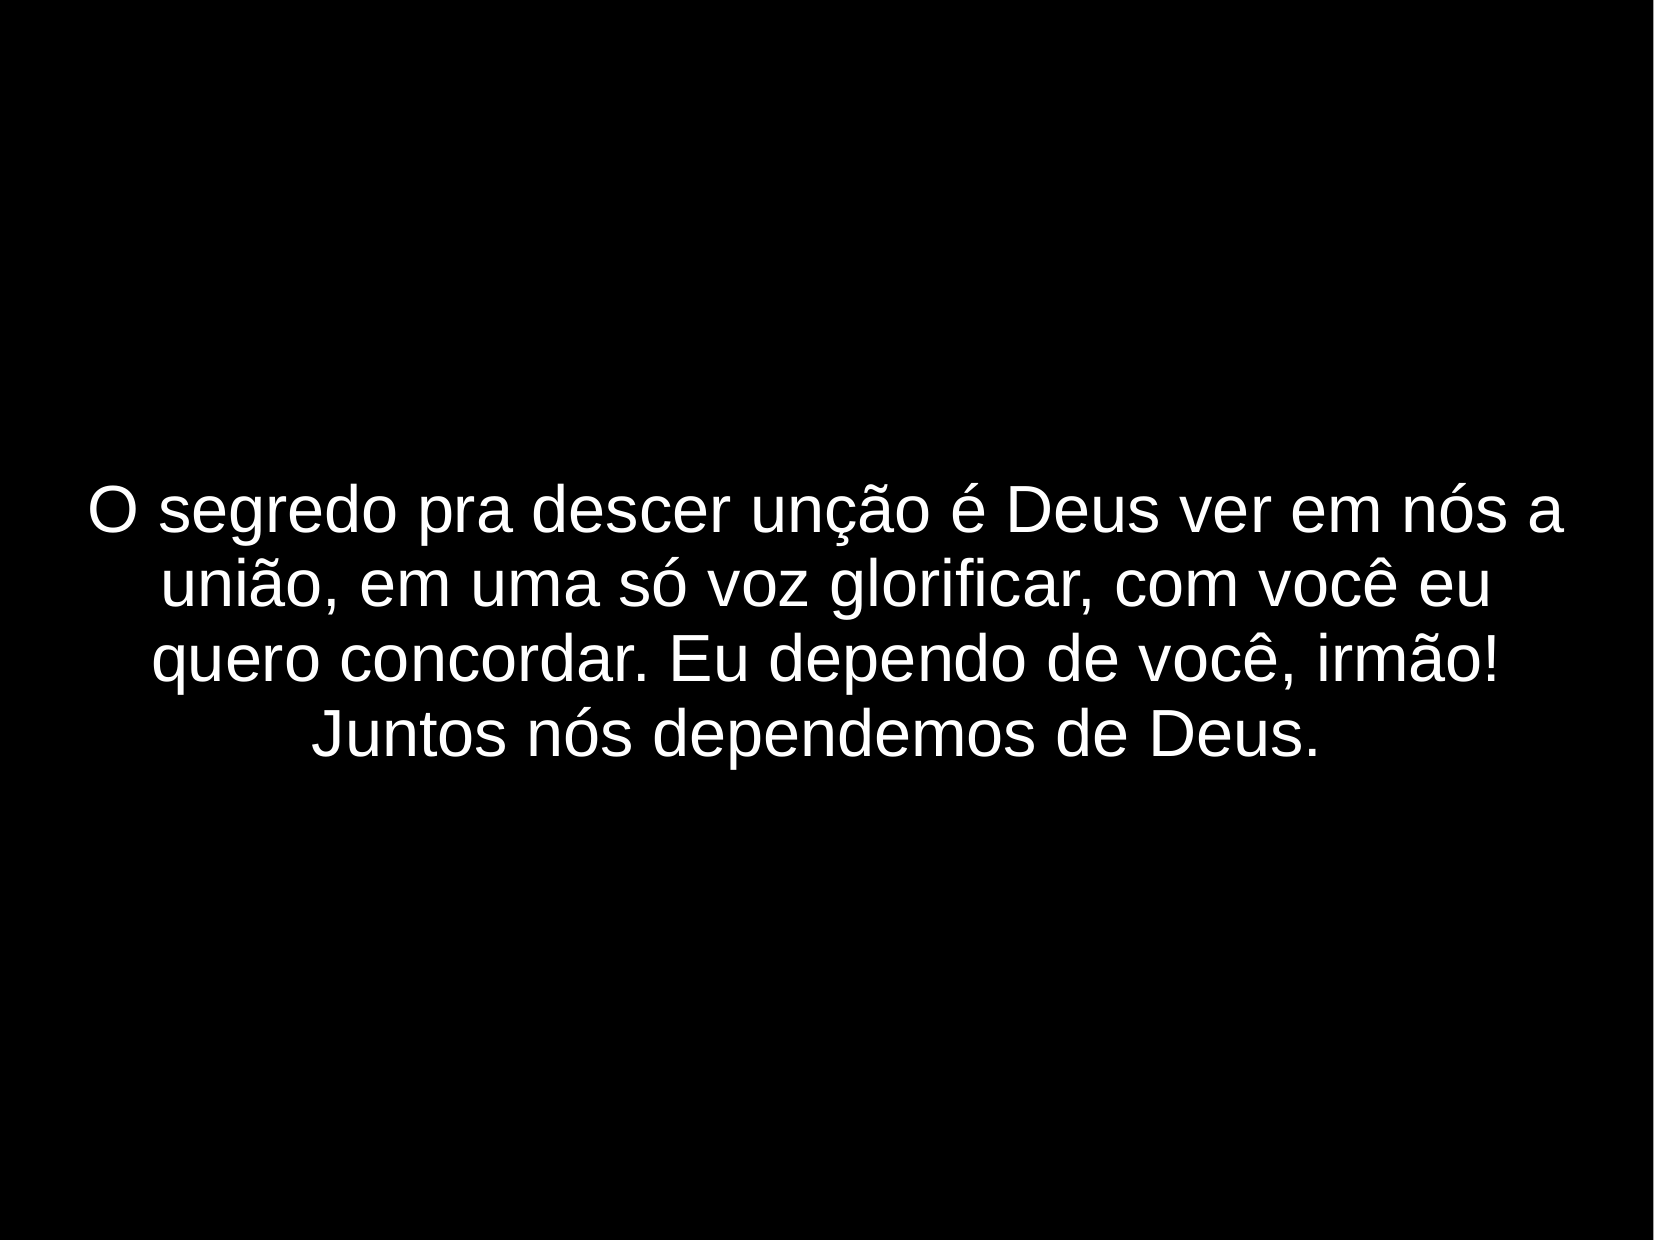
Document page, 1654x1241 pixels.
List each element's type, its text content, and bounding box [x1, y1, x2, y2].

subtitle O segredo pra descer unção é Deus ver em nós a união, em uma só voz glorificar, com você eu quero concordar. Eu dependo de você, irmão! Juntos nós dependemos de Deus. [82, 49, 1571, 1193]
